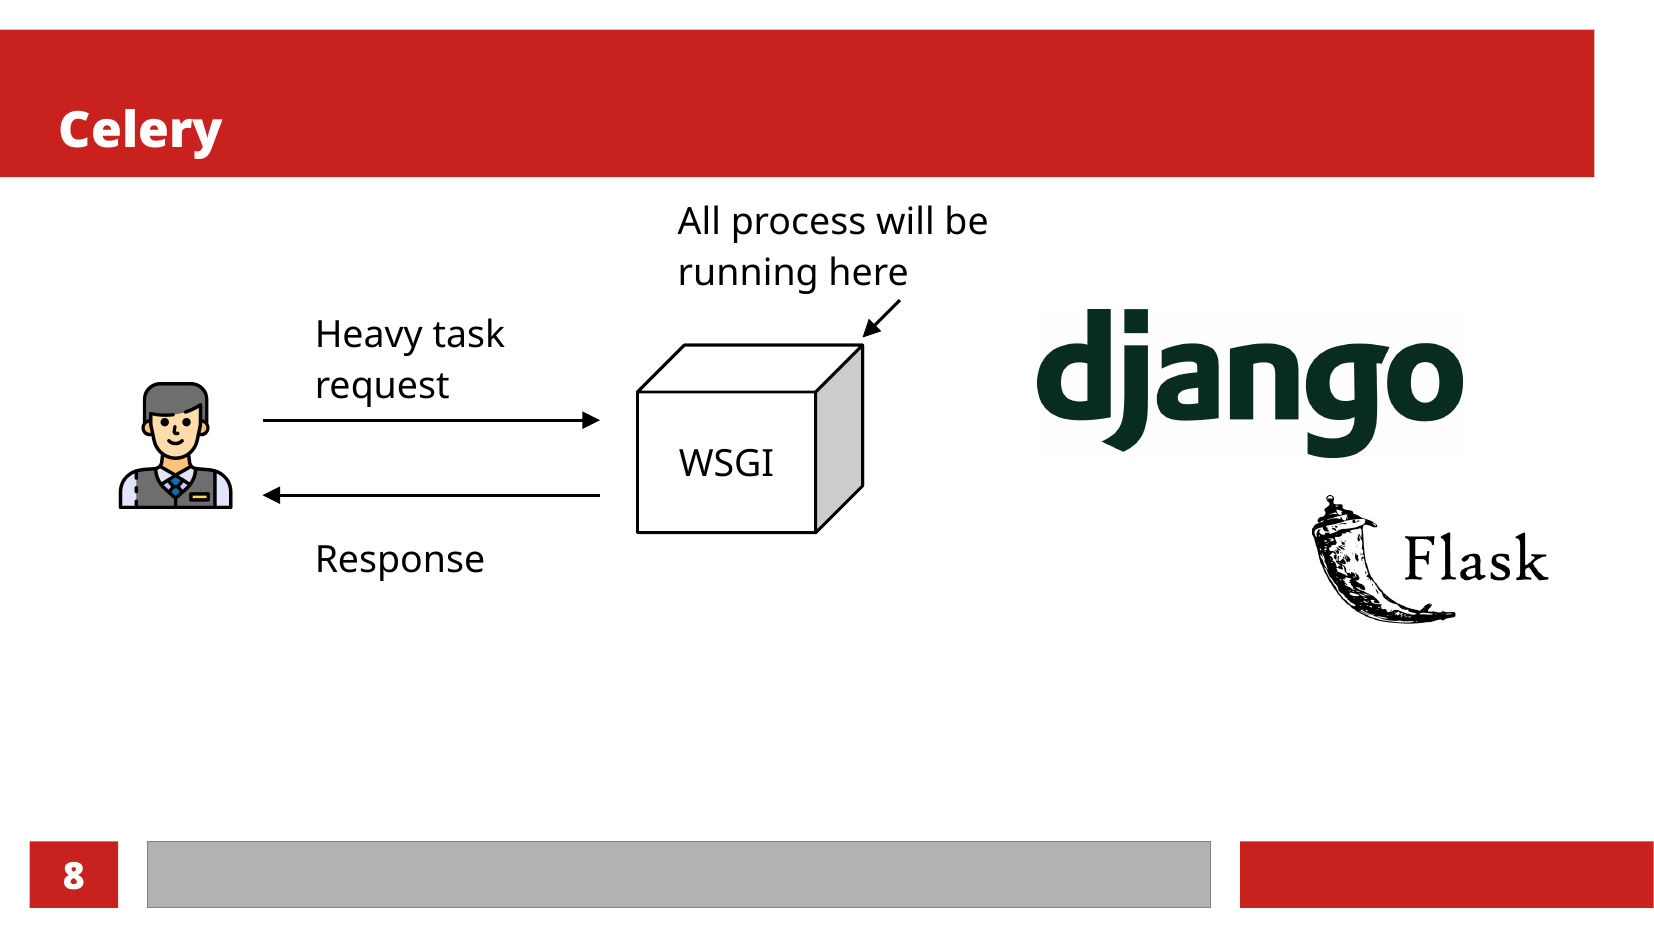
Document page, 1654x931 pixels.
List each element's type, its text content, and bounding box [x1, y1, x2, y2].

picture [1037, 309, 1463, 458]
text_box WSGI [637, 393, 815, 533]
picture [1312, 495, 1558, 633]
picture [112, 382, 239, 509]
text_box All process will be running here [662, 187, 1038, 346]
text_box Response [300, 525, 601, 584]
title Celery [59, 44, 1595, 163]
text_box Heavy task request [300, 300, 563, 402]
